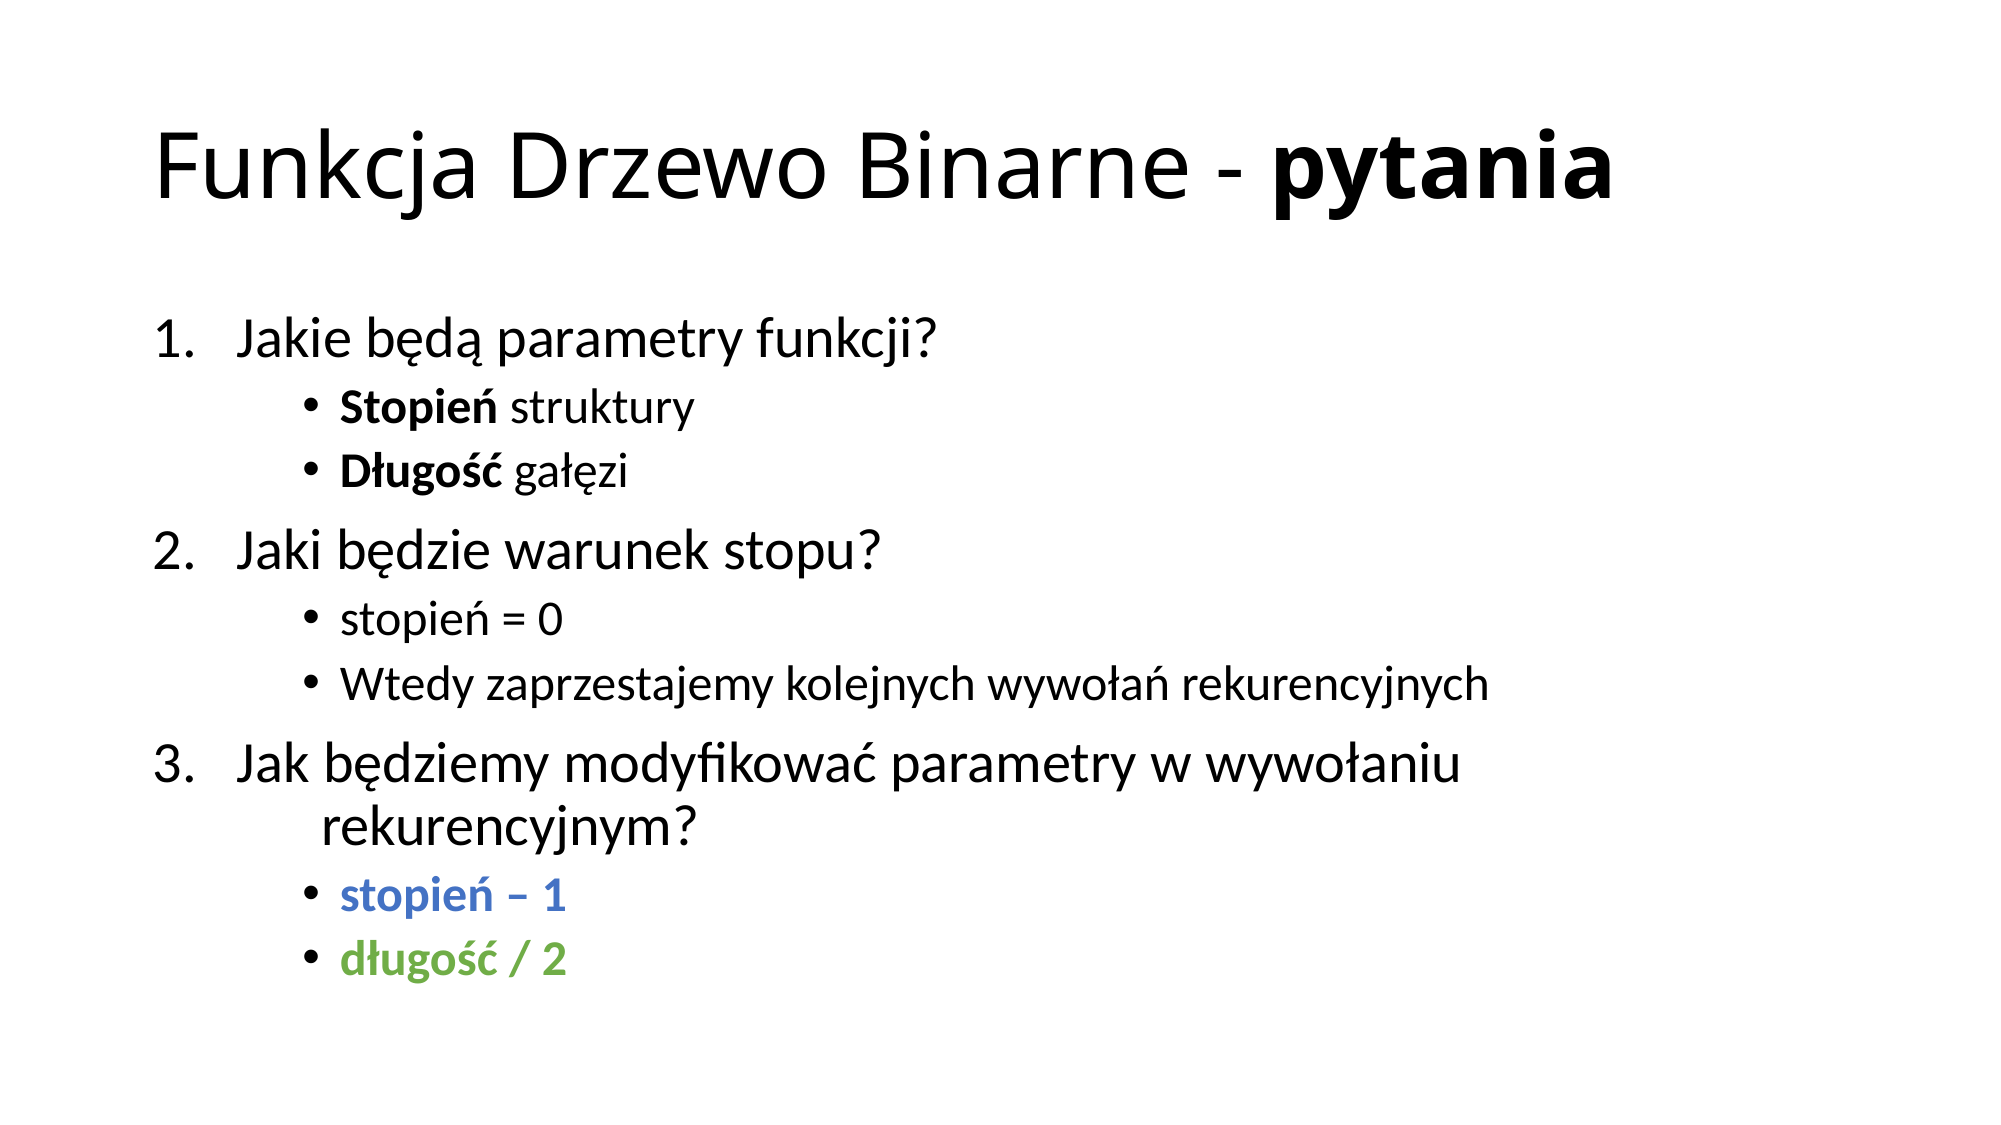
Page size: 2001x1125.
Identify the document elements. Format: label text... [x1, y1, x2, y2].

title Funkcja Drzewo Binarne - pytania [137, 59, 1863, 278]
list Jakie będą parametry funkcji? Stopień struktury Długość gałęzi Jaki będzie warunek stopu? stopień = 0 Wtedy zaprzestajemy kolejnych wywołań rekurencyjnych Jak będziemy modyfikować parametry w wywołaniu rekurencyjnym? stopień – 1 długość / 2 [137, 299, 1863, 1014]
